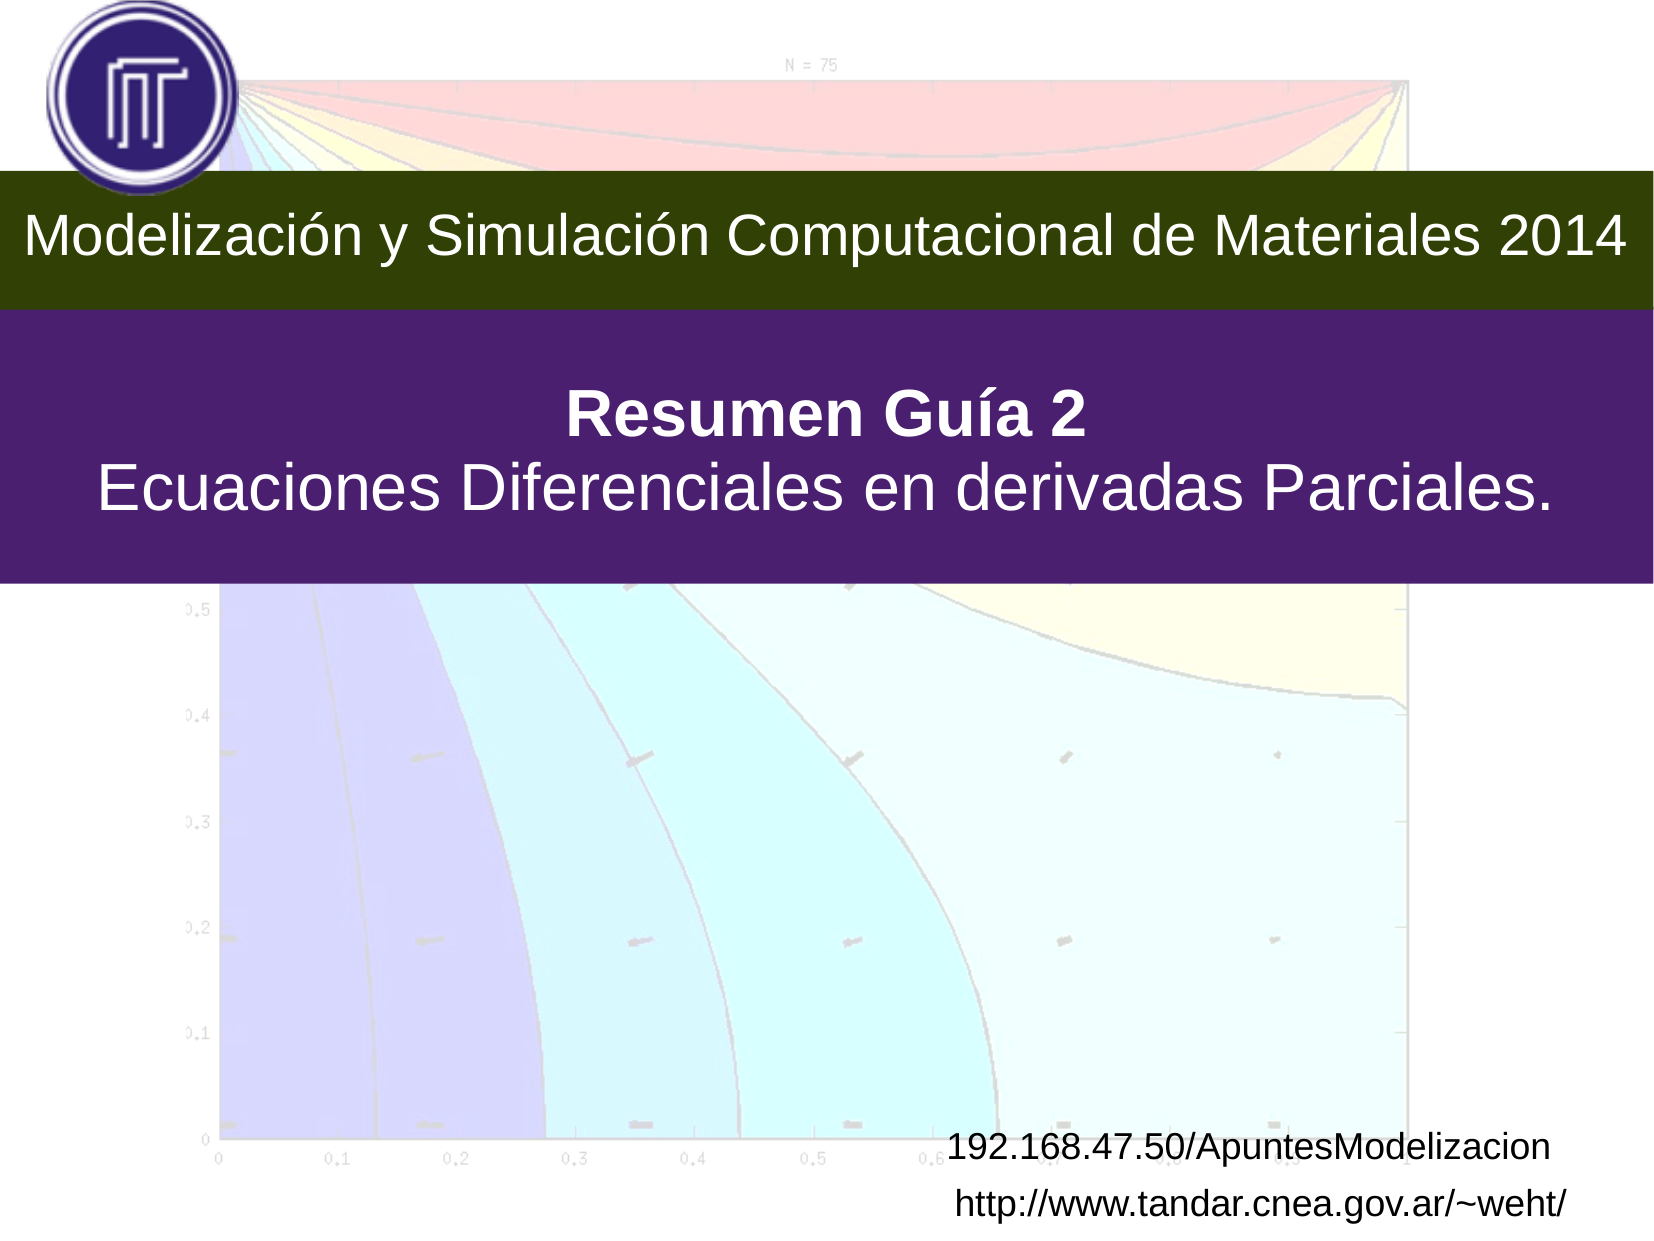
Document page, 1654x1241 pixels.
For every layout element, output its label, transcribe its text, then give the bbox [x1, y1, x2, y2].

text_box http://www.tandar.cnea.gov.ar/~weht/ [939, 1175, 1610, 1233]
text_box 192.168.47.50/ApuntesModelizacion [931, 1118, 1595, 1176]
text_box Resumen Guía 2 Ecuaciones Diferenciales en derivadas Parciales. [0, 315, 1654, 586]
picture [186, 586, 1440, 1201]
picture [45, 0, 1440, 196]
title Modelización y Simulación Computacional de Materiales 2014 [0, 131, 1654, 315]
